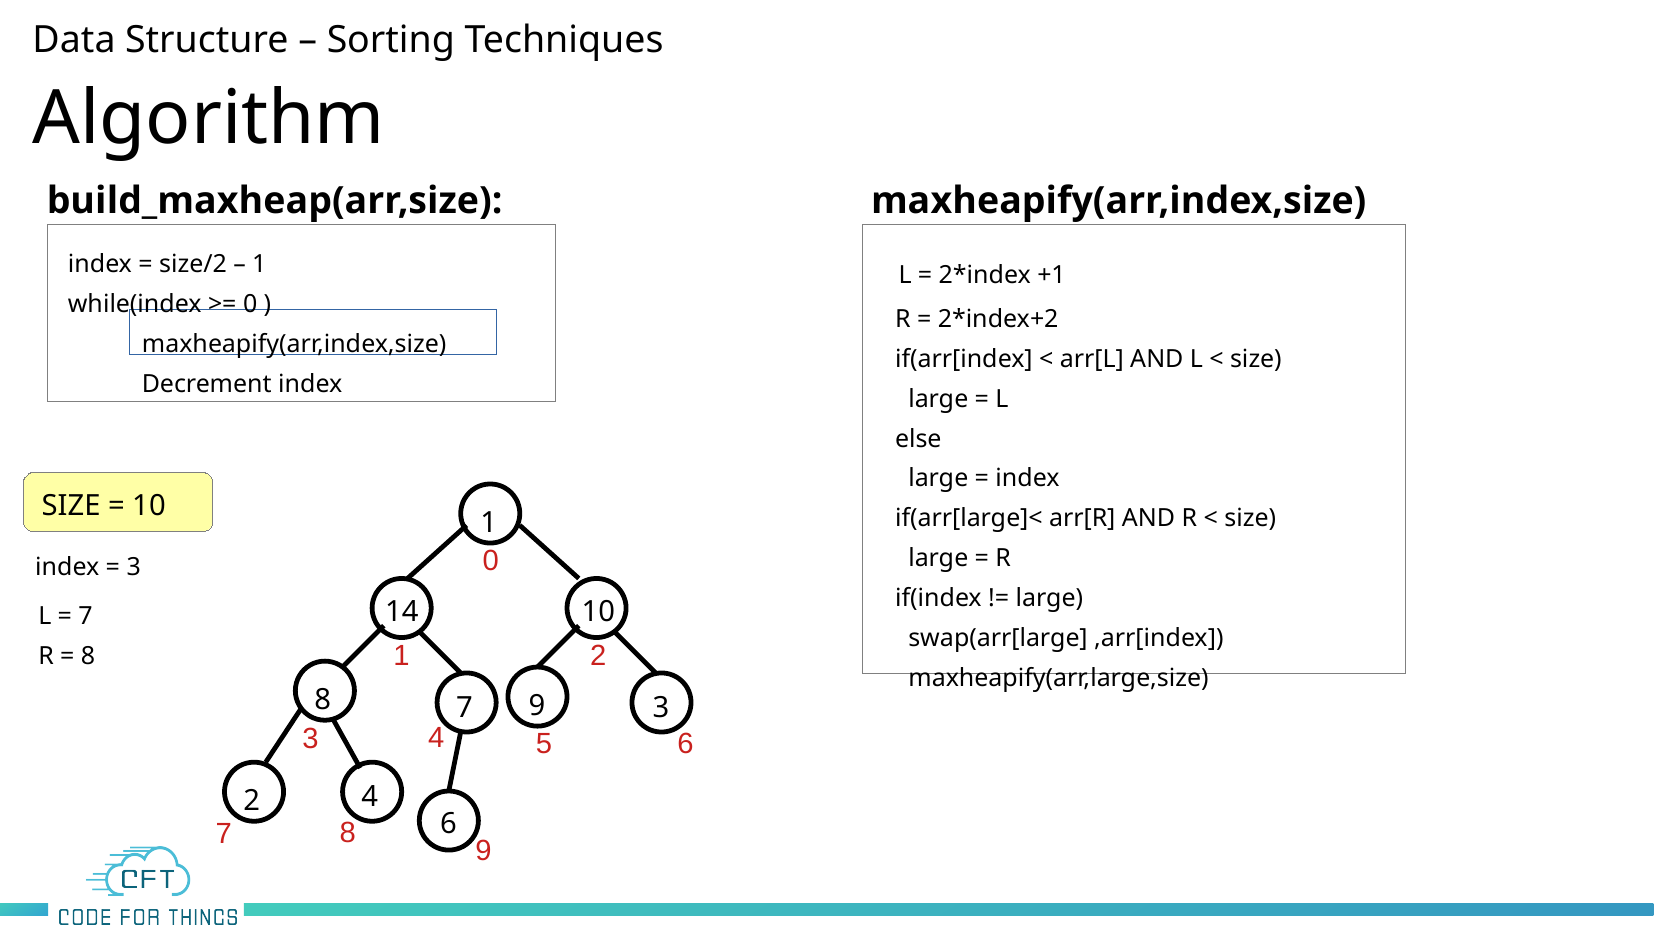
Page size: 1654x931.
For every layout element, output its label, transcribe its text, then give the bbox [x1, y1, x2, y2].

text_box [450, 672, 484, 678]
text_box [490, 684, 497, 721]
text_box 3 [287, 714, 293, 724]
text_box 7 [441, 678, 490, 728]
text_box [631, 686, 637, 719]
text_box 0 [467, 536, 514, 585]
text_box maxheapify(arr,index,size) [856, 166, 1571, 225]
text_box 4 [413, 713, 460, 762]
text_box [47, 224, 556, 402]
text_box index = size/2 – 1 while(index >= 0 ) maxheapify(arr,index,size) Decrement index [53, 238, 508, 402]
text_box 10 [566, 582, 634, 632]
text_box [437, 687, 441, 713]
text_box L = 2*index +1 R = 2*index+2 if(arr[index] < arr[L] AND L < size) large = L else large = index if(arr[large]< arr[R] AND R < size) large = R if(index != large) swap(arr[large] ,arr[index]) maxheapify(arr,large,size) [874, 236, 1371, 647]
text_box 9 [460, 826, 507, 875]
text_box 7 [200, 809, 247, 857]
text_box 14 [370, 582, 438, 632]
text_box index = 3 [0, 541, 186, 590]
text_box 1 [458, 493, 525, 544]
text_box 1 [378, 631, 425, 680]
text_box [507, 680, 513, 714]
text_box [295, 676, 299, 705]
text_box [645, 672, 678, 678]
text_box [468, 483, 512, 493]
text_box [23, 472, 213, 532]
text_box [371, 818, 386, 822]
text_box R = 8 [0, 630, 189, 680]
text_box [474, 805, 479, 837]
text_box [302, 661, 347, 671]
text_box [348, 672, 355, 710]
text_box 3 [637, 678, 686, 728]
text_box 9 [513, 677, 562, 727]
picture [59, 846, 237, 925]
text_box [515, 667, 560, 677]
title Data Structure – Sorting Techniques Algorithm [32, 12, 1184, 166]
text_box [419, 803, 425, 838]
text_box [862, 224, 1406, 674]
text_box L = 7 [0, 590, 189, 630]
text_box [582, 578, 611, 582]
text_box [387, 578, 416, 582]
text_box 8 [299, 671, 348, 721]
text_box [224, 777, 228, 806]
text_box SIZE = 10 [26, 476, 207, 526]
text_box [686, 686, 692, 719]
text_box [362, 762, 390, 768]
text_box [342, 778, 346, 806]
text_box [646, 728, 662, 733]
text_box [433, 791, 464, 795]
text_box 2 [575, 631, 622, 680]
text_box [395, 773, 402, 811]
text_box 4 [346, 768, 395, 818]
text_box 6 [662, 719, 709, 768]
text_box [432, 845, 466, 851]
text_box [232, 762, 276, 772]
text_box [460, 728, 482, 733]
text_box 3 [287, 714, 334, 763]
text_box [562, 680, 568, 714]
text_box 2 [228, 772, 277, 822]
text_box 5 [521, 719, 567, 768]
text_box 8 [324, 808, 371, 857]
text_box 6 [425, 795, 474, 845]
text_box build_maxheap(arr,size): [32, 165, 650, 225]
text_box [277, 773, 284, 811]
